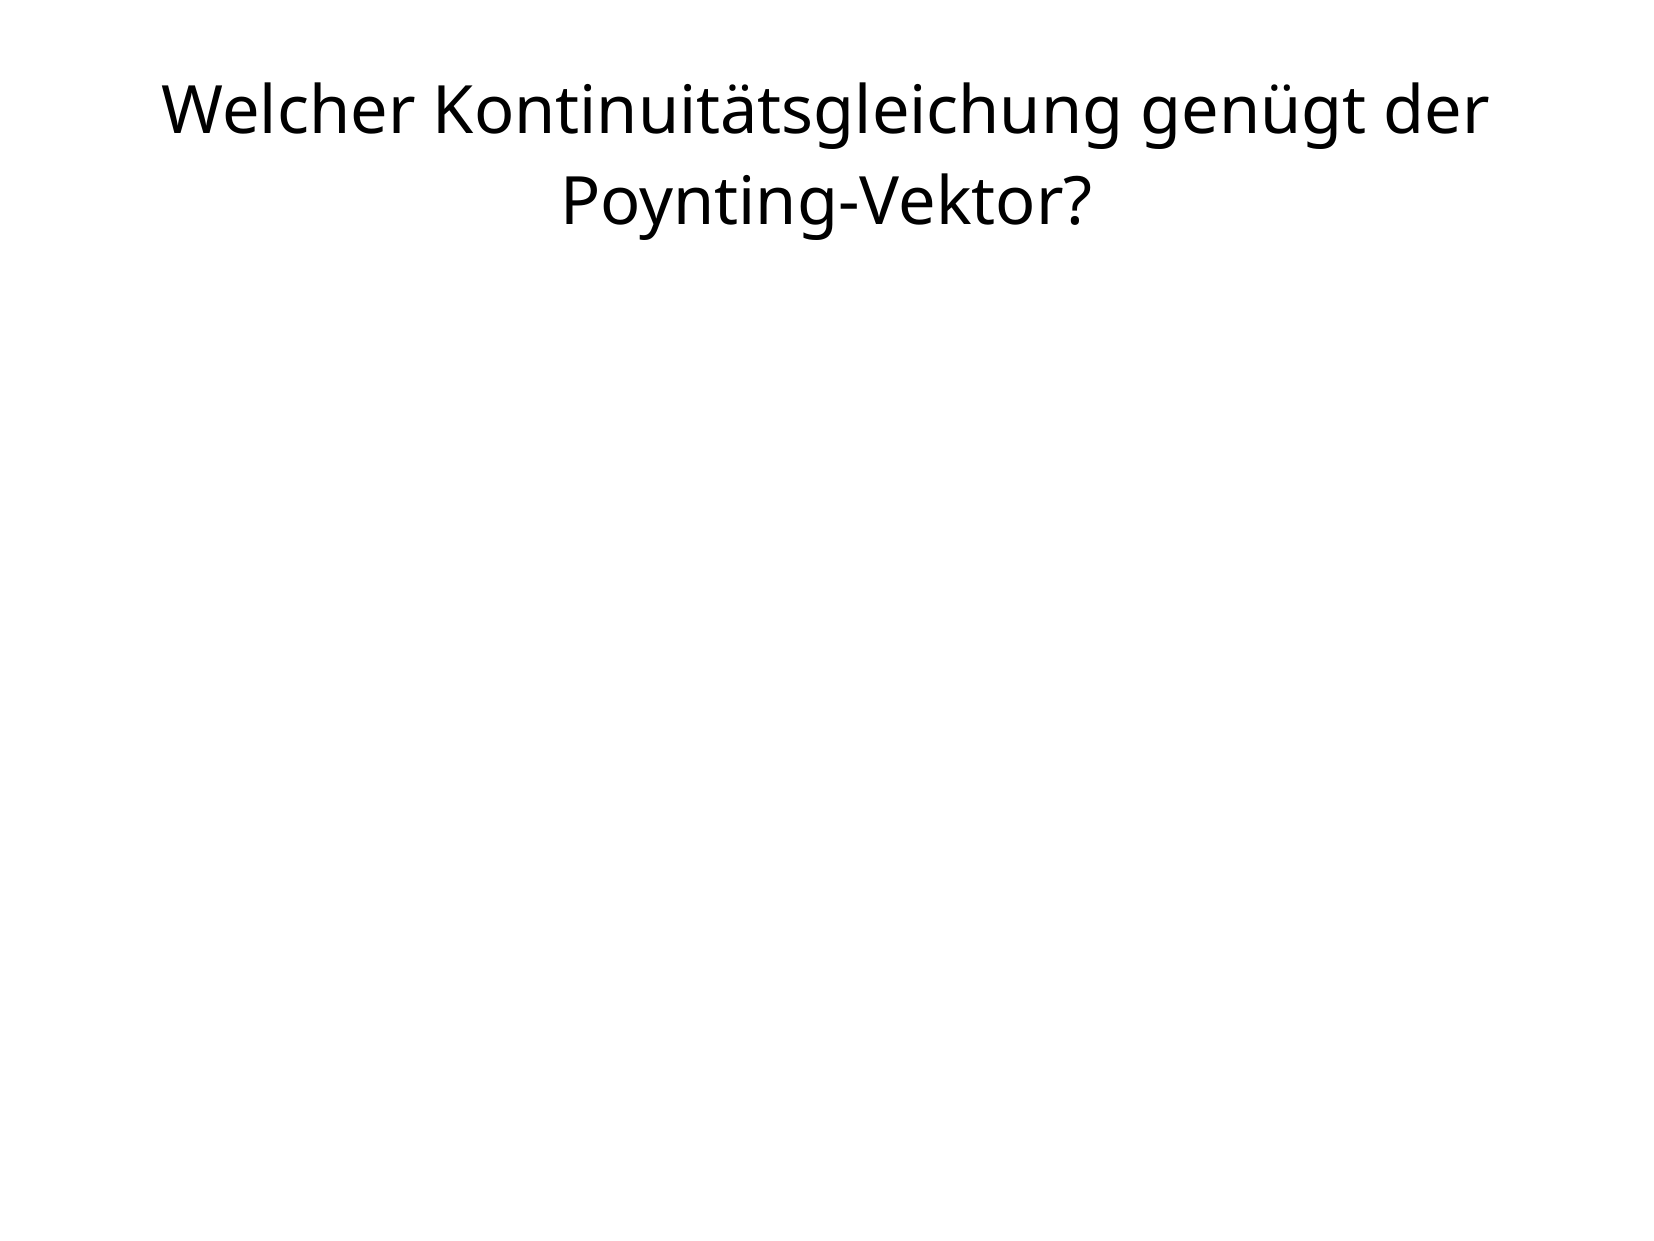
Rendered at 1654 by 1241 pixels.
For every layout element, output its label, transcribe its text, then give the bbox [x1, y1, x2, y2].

title Welcher Kontinuitätsgleichung genügt der Poynting-Vektor? [82, 49, 1571, 257]
